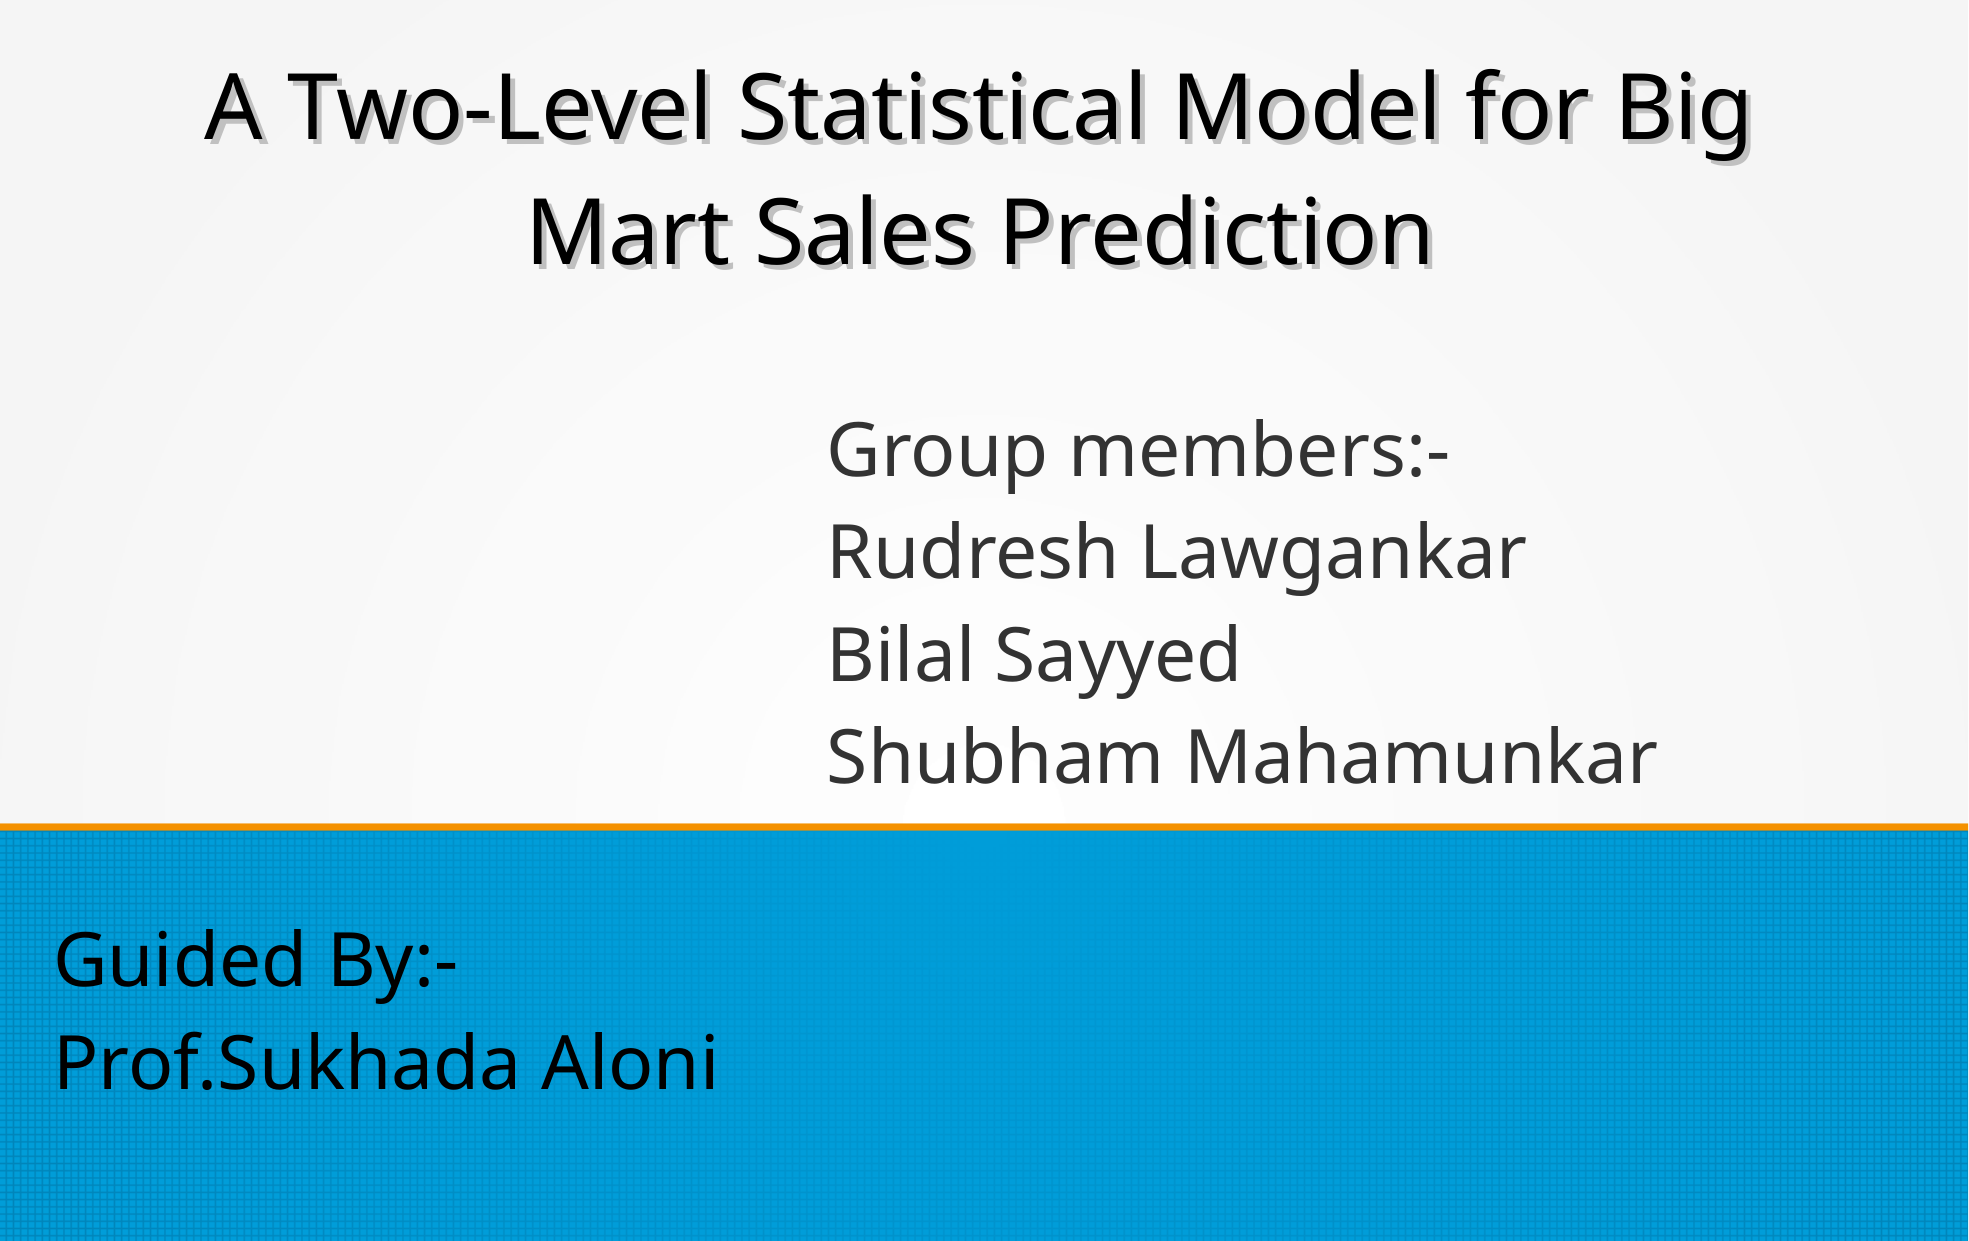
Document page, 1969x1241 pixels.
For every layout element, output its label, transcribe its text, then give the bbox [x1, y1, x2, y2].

text_box Guided By:- Prof.Sukhada Aloni [47, 871, 804, 1146]
title A Two-Level Statistical Model for Big Mart Sales Prediction [94, 59, 1867, 274]
subtitle Group members:- Rudresh Lawgankar Bilal Sayyed Shubham Mahamunkar [826, 396, 1870, 1052]
picture [0, 0, 1969, 830]
